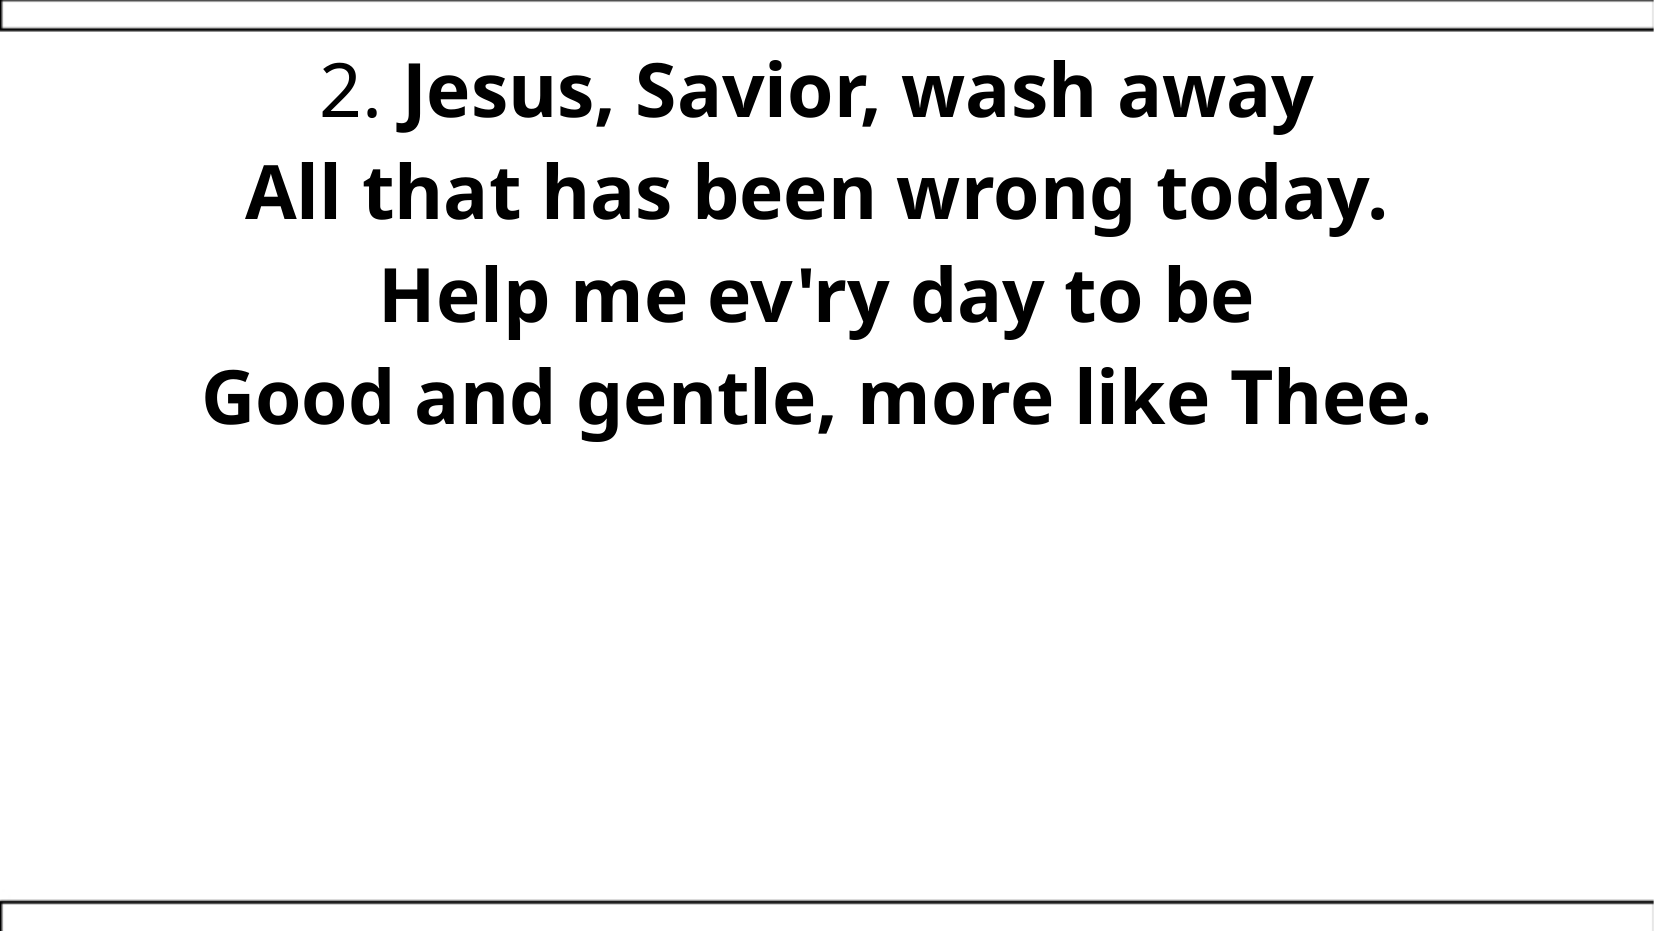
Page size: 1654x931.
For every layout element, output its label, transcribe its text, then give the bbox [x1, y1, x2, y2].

text_box 2. Jesus, Savior, wash away All that has been wrong today. Help me ev'ry day to be Good and gentle, more like Thee. [135, 30, 1501, 445]
picture [0, 0, 1654, 931]
